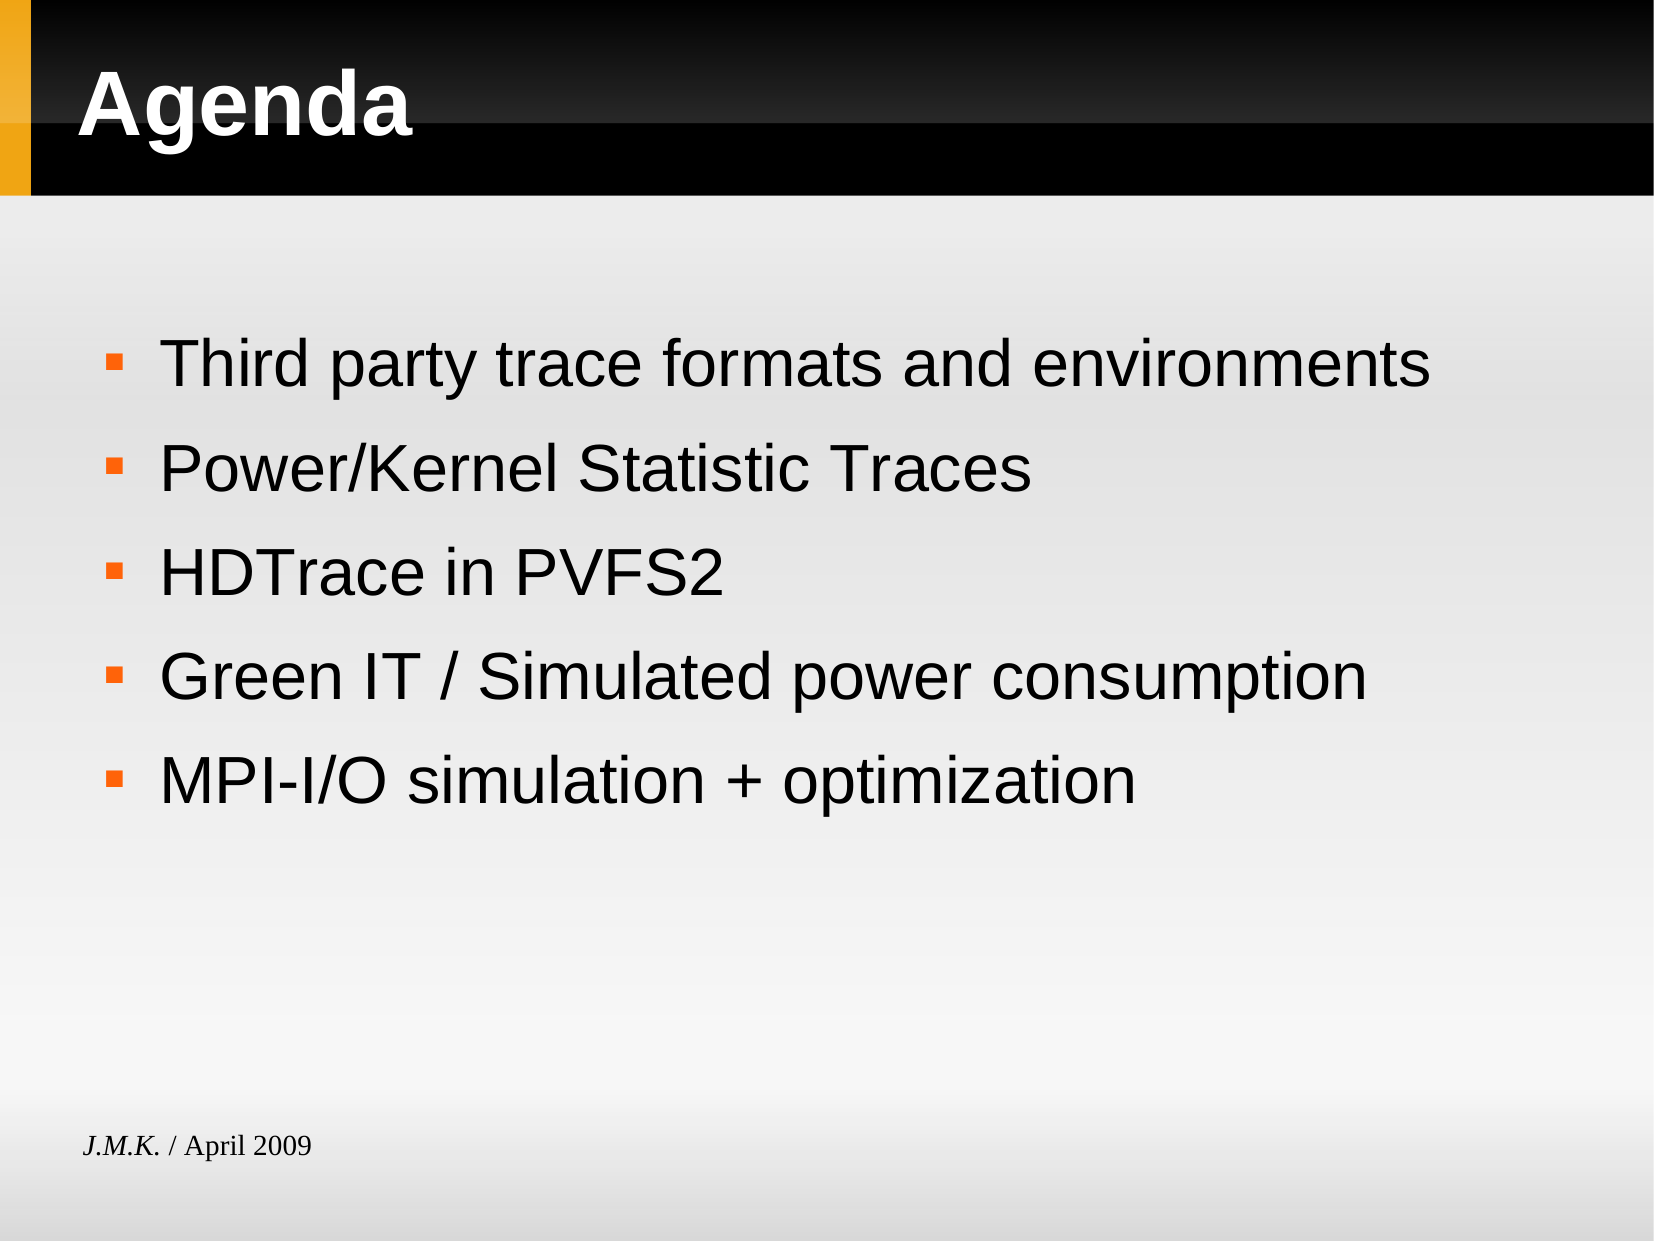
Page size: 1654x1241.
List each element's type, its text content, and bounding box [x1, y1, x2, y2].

title Agenda [76, 7, 1565, 200]
picture [0, 0, 1654, 1241]
list Third party trace formats and environments Power/Kernel Statistic Traces HDTrace in PVFS2 Green IT / Simulated power consumption MPI-I/O simulation + optimization [88, 288, 1577, 1093]
